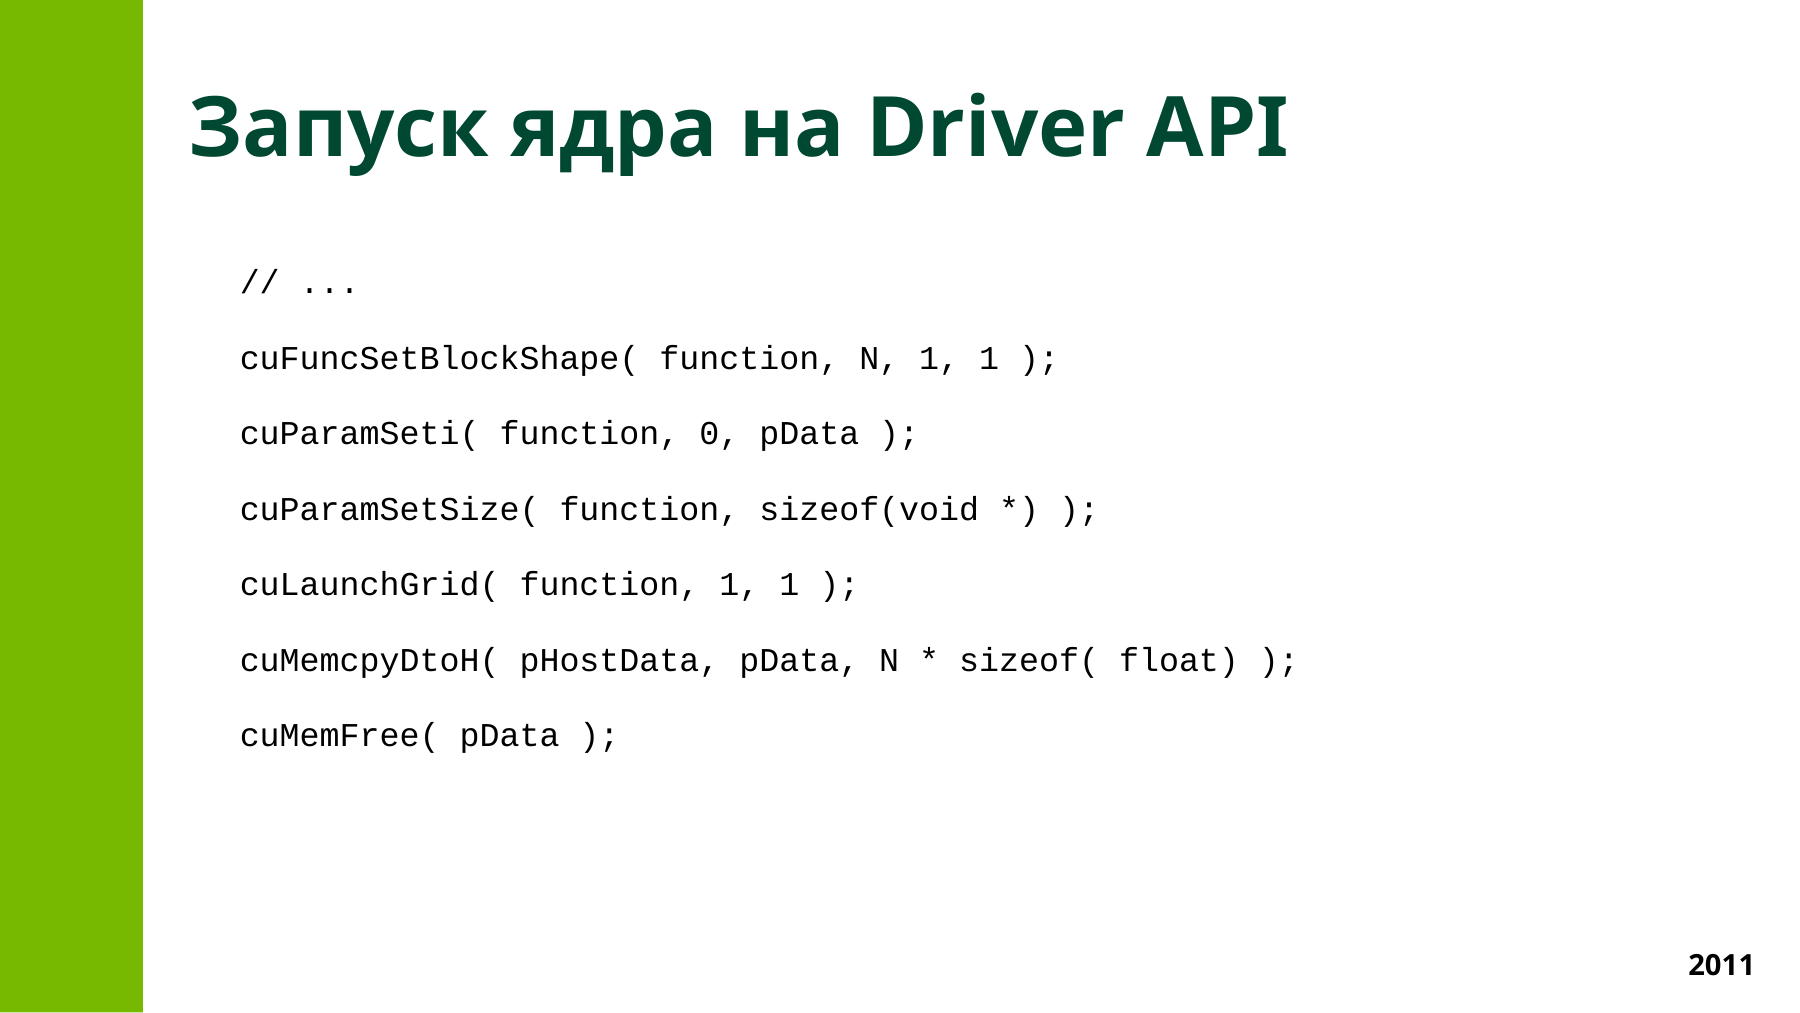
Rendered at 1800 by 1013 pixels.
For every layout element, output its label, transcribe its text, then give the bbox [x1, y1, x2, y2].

title Запуск ядра на Driver API [188, 40, 1733, 211]
text_box // ... cuFuncSetBlockShape( function, N, 1, 1 ); cuParamSeti( function, 0, pData ); cuParamSetSize( function, sizeof(void *) ); cuLaunchGrid( function, 1, 1 ); cuMemcpyDtoH( pHostData, pData, N * sizeof( float) ); cuMemFree( pData ); [225, 221, 1315, 803]
